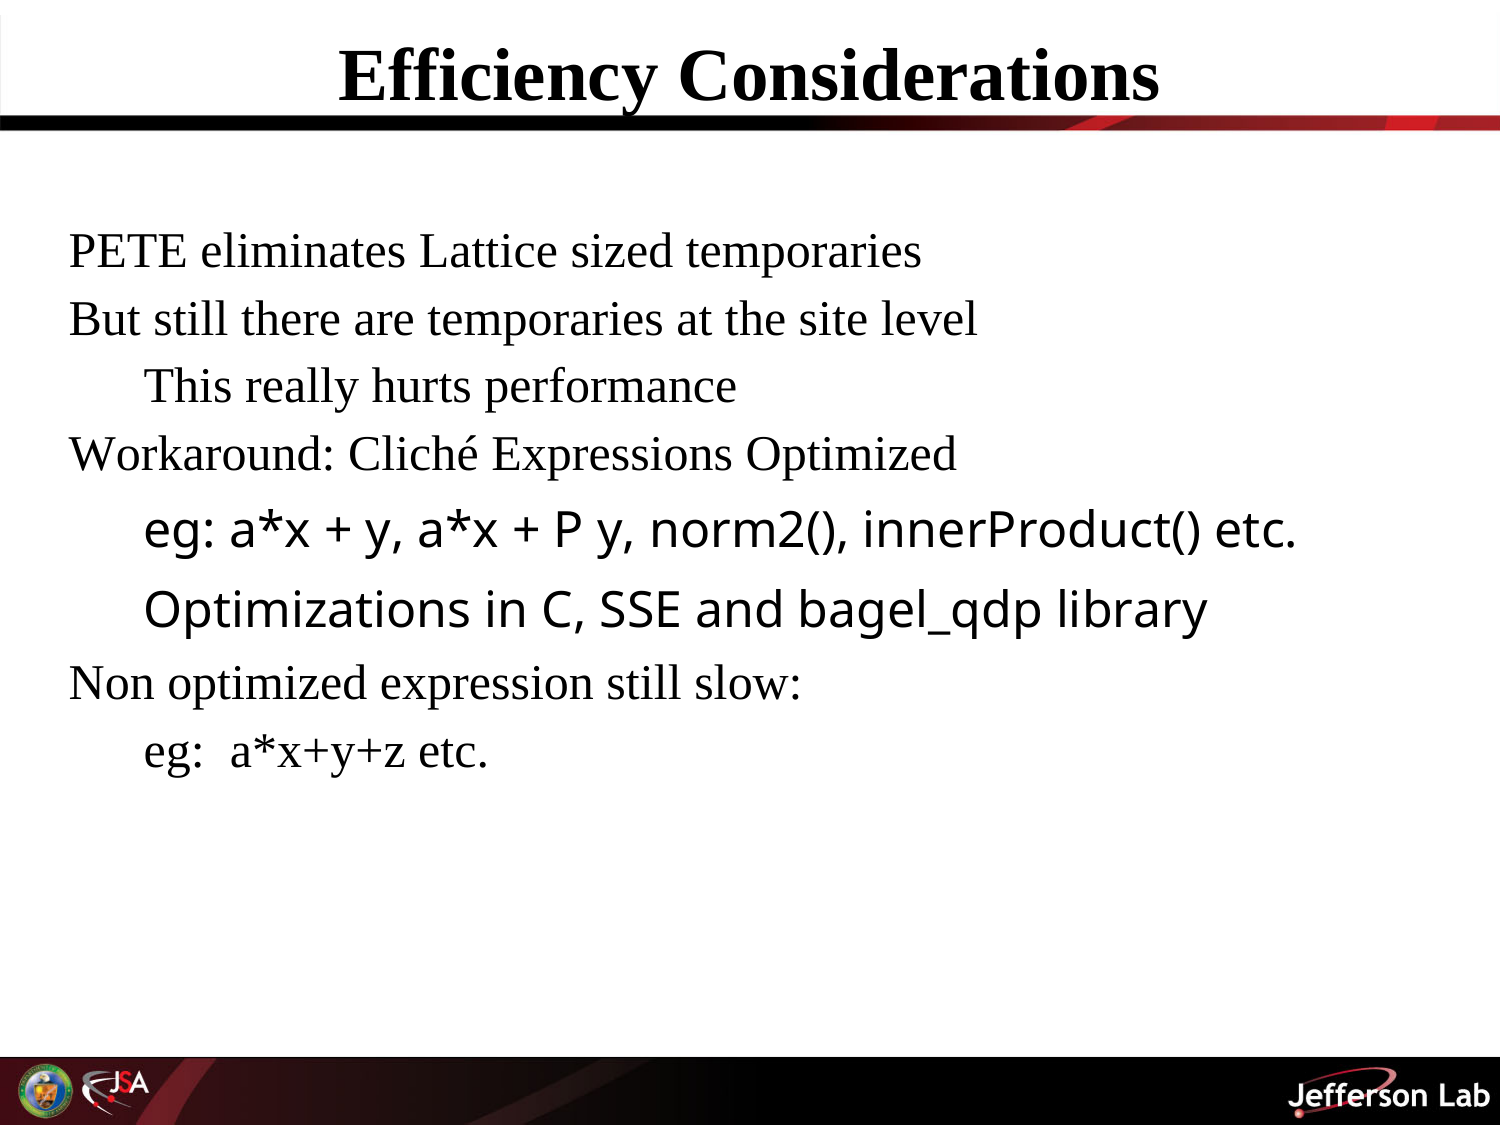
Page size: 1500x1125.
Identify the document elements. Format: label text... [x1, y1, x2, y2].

list PETE eliminates Lattice sized temporaries But still there are temporaries at the site level This really hurts performance Workaround: Cliché Expressions Optimized eg: a*x + y, a*x + P y, norm2(), innerProduct() etc. Optimizations in C, SSE and bagel_qdp library Non optimized expression still slow: eg: a*x+y+z etc. [68, 222, 1469, 849]
title Efficiency Considerations [112, 7, 1388, 143]
picture [0, 0, 1500, 1125]
